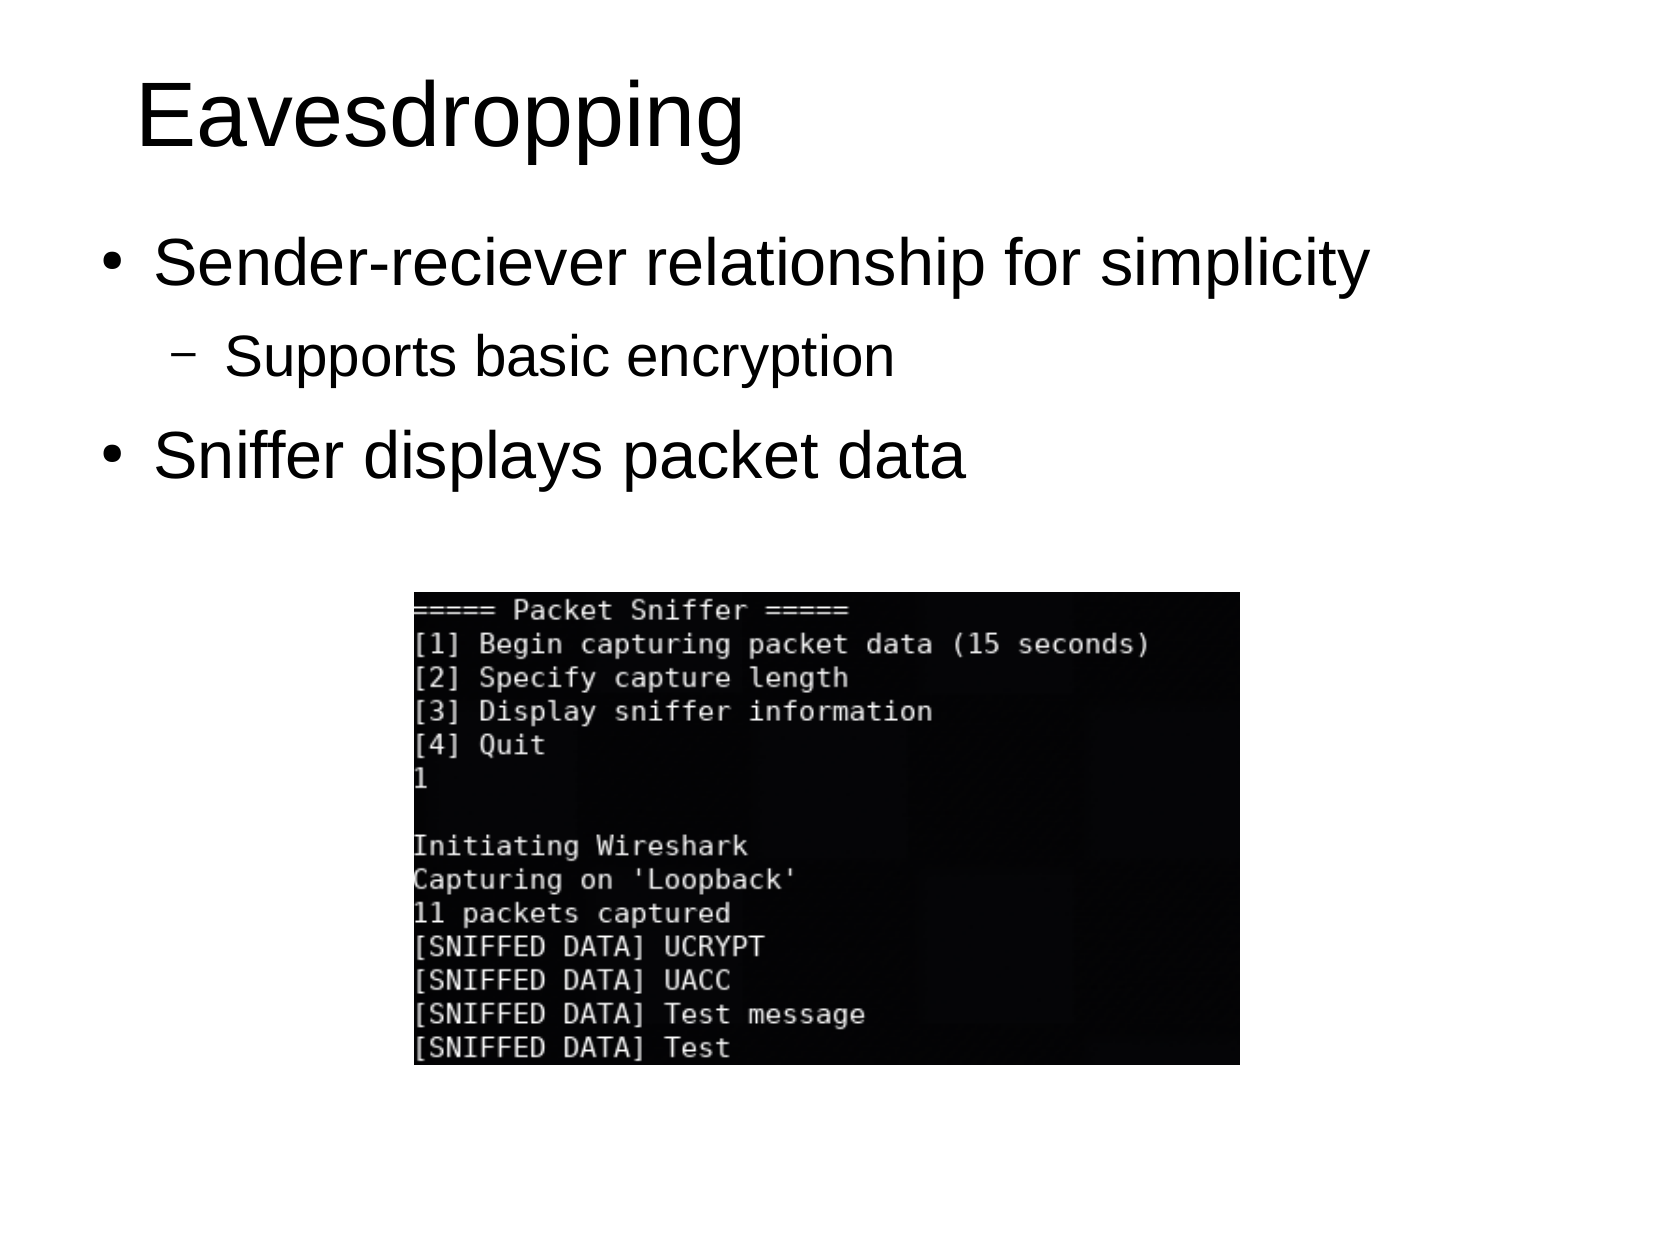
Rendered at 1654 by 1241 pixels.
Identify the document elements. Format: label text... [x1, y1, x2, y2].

title Eavesdropping [135, 49, 1571, 181]
list Sender-reciever relationship for simplicity Supports basic encryption Sniffer displays packet data [82, 225, 1571, 1216]
picture [414, 592, 1240, 1066]
